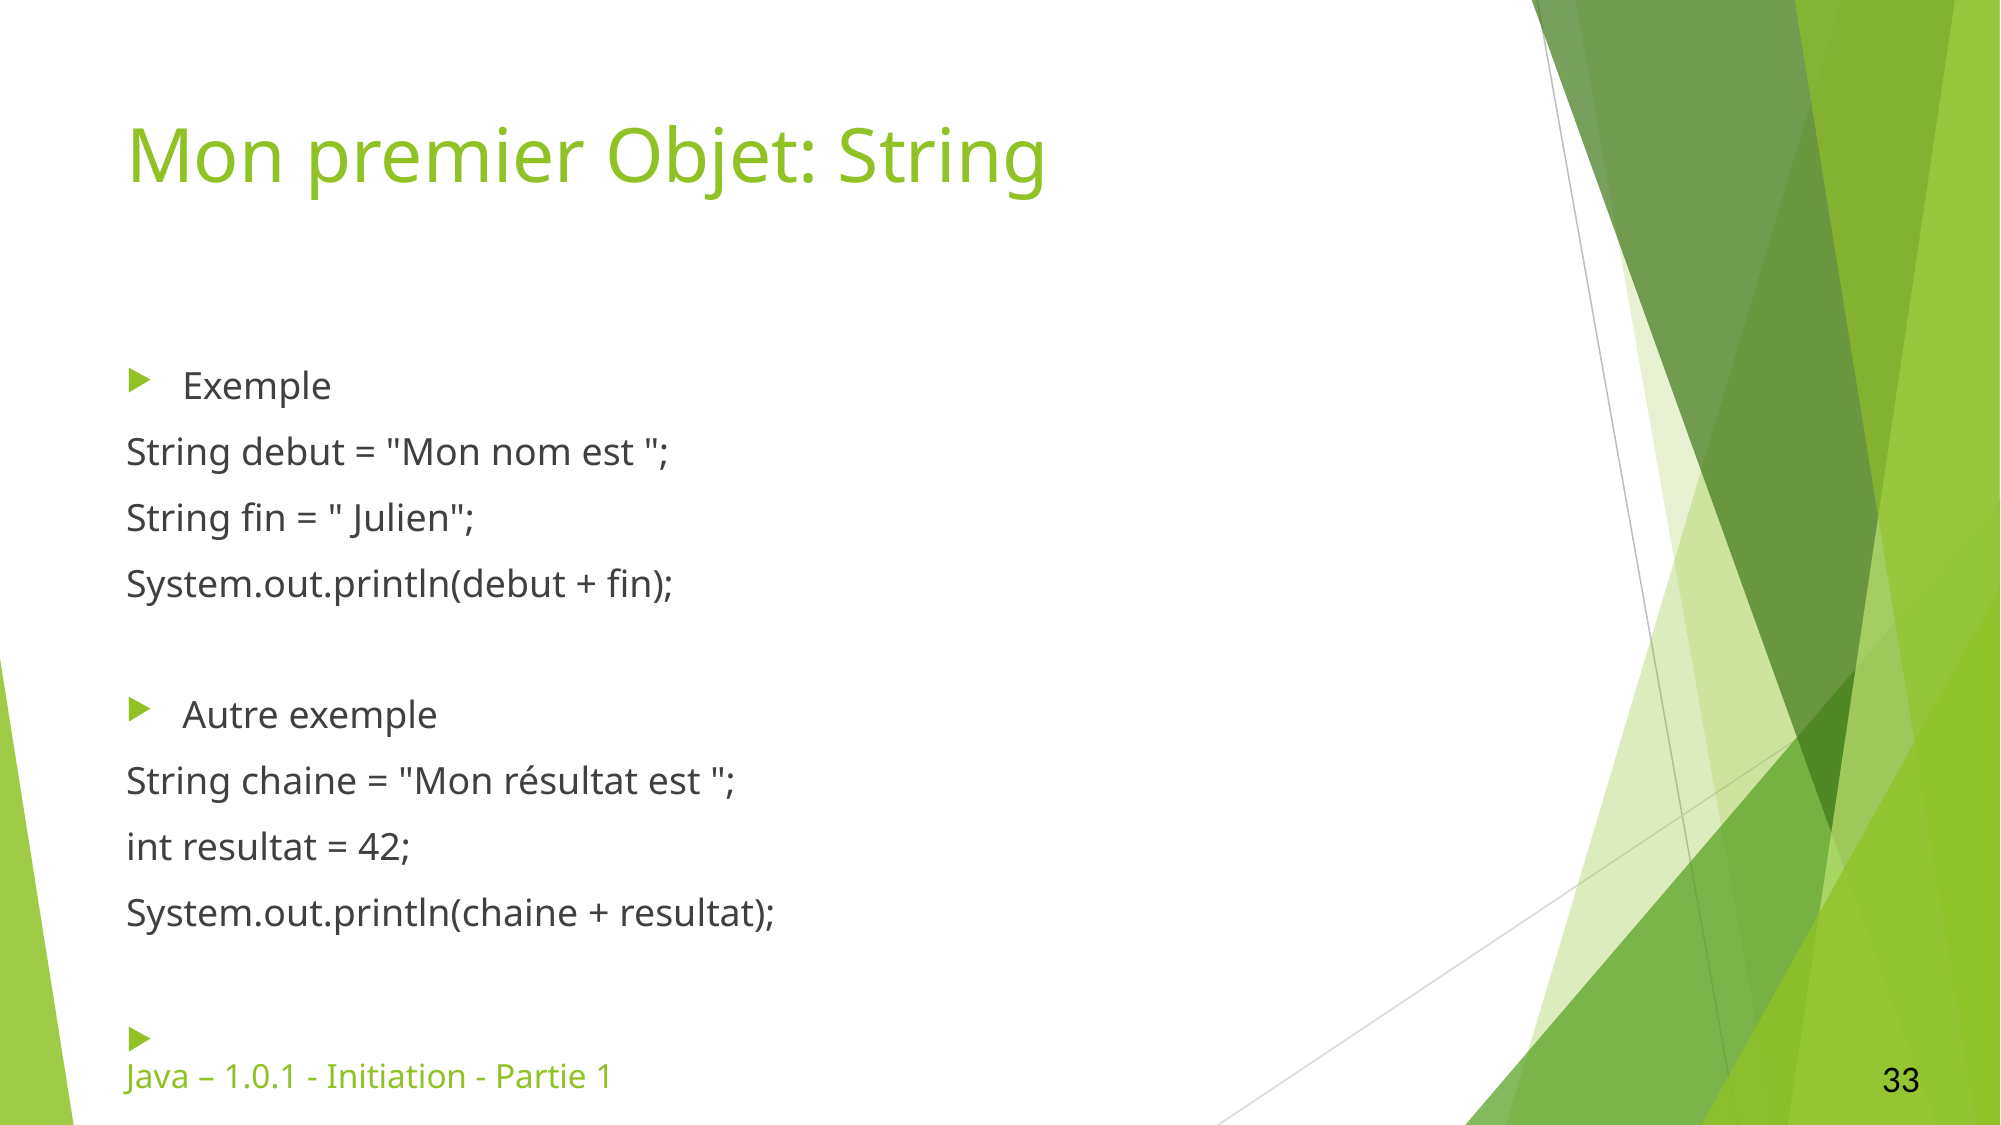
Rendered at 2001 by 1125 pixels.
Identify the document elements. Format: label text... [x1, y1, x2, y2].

list Exemple String debut = "Mon nom est "; String fin = " Julien"; System.out.println(debut + fin); Autre exemple String chaine = "Mon résultat est "; int resultat = 42; System.out.println(chaine + resultat); [111, 354, 1522, 1048]
text_box [1866, 1047, 1979, 1108]
title Mon premier Objet: String [111, 99, 1522, 317]
text_box Java – 1.0.1 - Initiation - Partie 1 [111, 1047, 1094, 1109]
